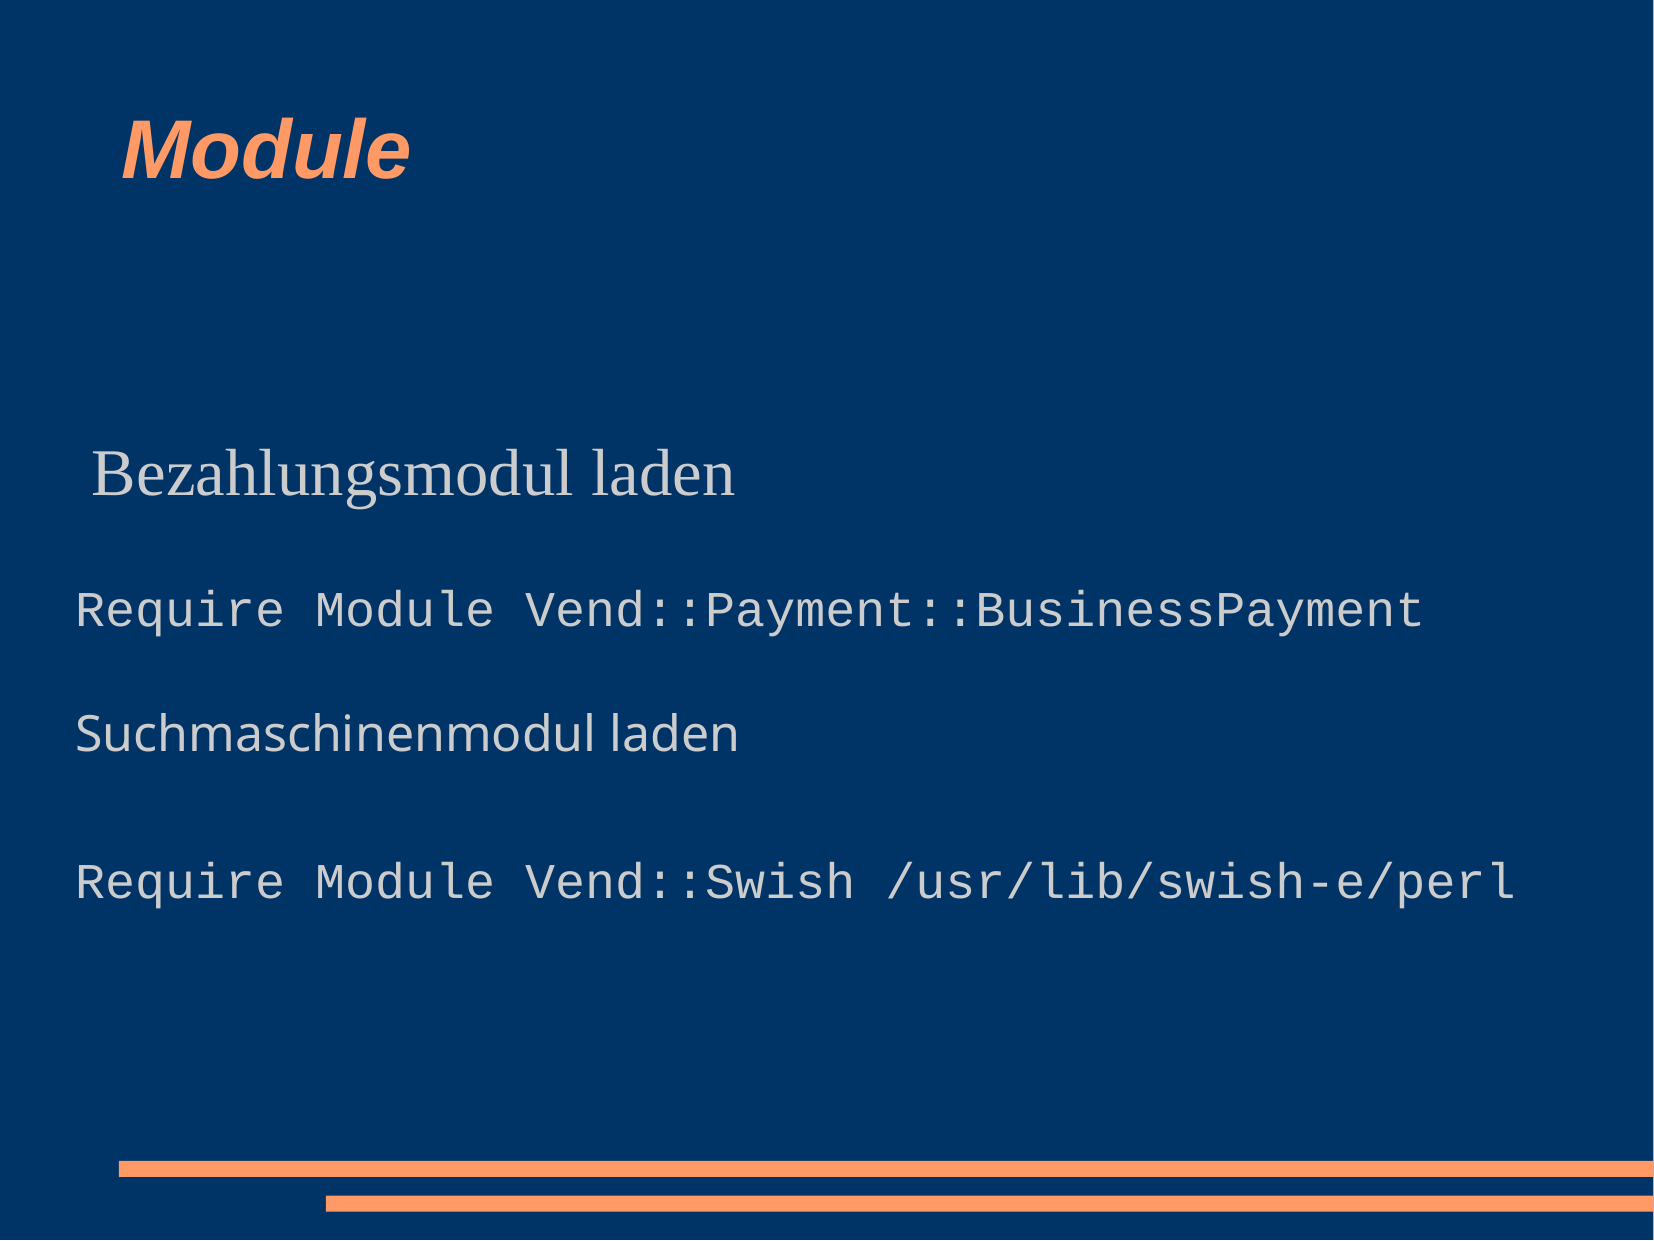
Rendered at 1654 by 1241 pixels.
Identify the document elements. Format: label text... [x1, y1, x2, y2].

subtitle Bezahlungsmodul laden Require Module Vend::Payment::BusinessPayment Suchmaschinenmodul laden Require Module Vend::Swish /usr/lib/swish-e/perl [75, 337, 1613, 1013]
title Module [121, 46, 1534, 254]
